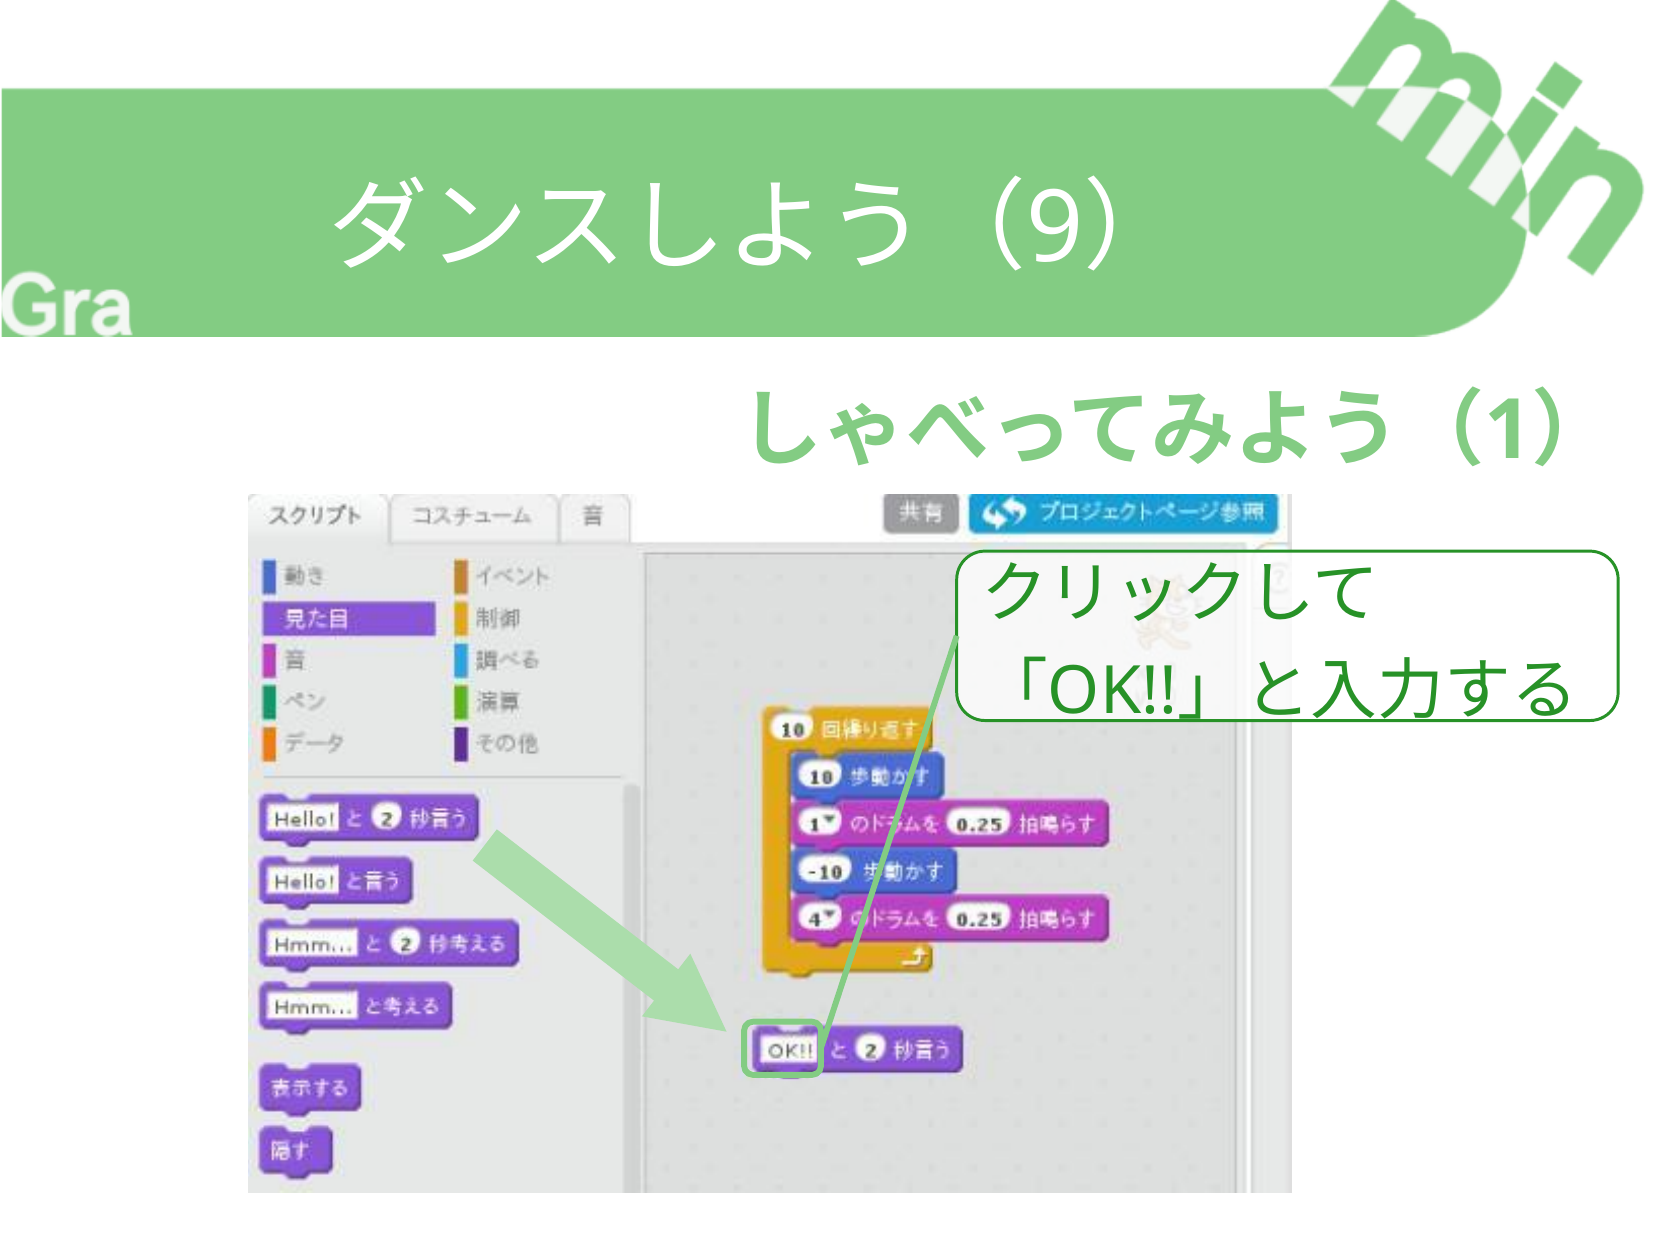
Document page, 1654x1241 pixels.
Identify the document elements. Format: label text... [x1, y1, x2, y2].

picture [248, 494, 1292, 1193]
picture [1, 0, 1654, 337]
text_box クリックして「OK!!」と入力する [956, 551, 1619, 721]
text_box [472, 829, 727, 1032]
title ダンスしよう（9） [11, 134, 1501, 303]
picture [748, 1025, 817, 1071]
text_box しゃべってみよう（1） [35, 355, 1630, 487]
